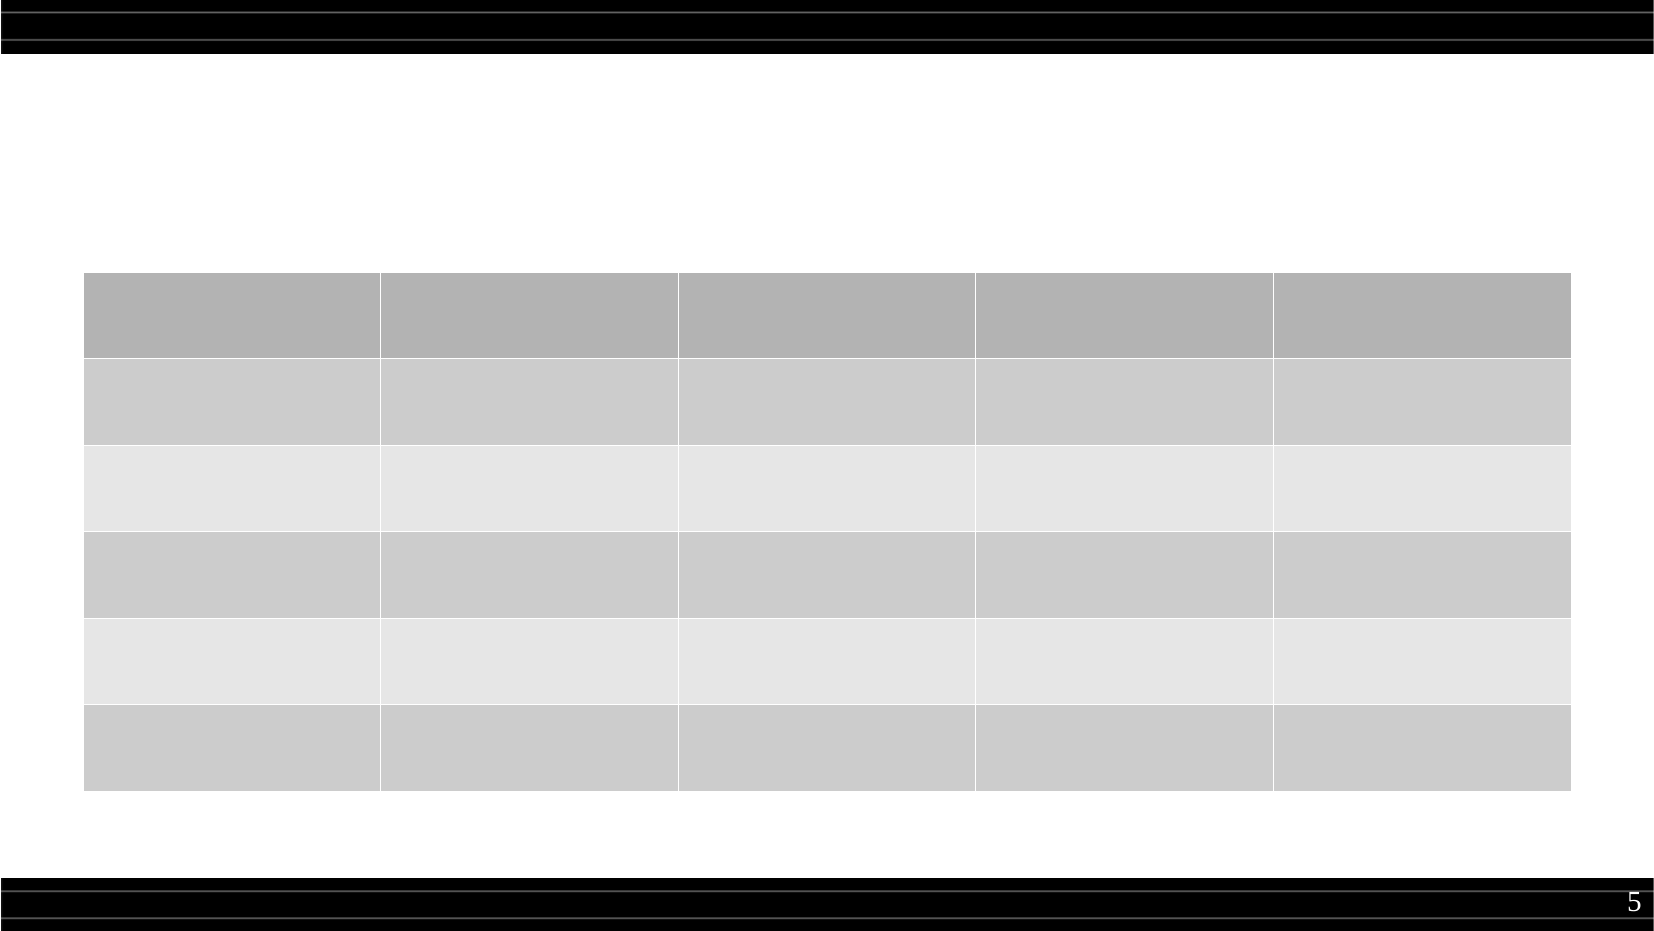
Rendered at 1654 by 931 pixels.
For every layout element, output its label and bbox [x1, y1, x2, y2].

table_cell [84, 619, 380, 704]
table_cell [84, 446, 380, 531]
table_cell [1274, 532, 1571, 618]
table_cell [1274, 705, 1571, 791]
table_cell [84, 532, 380, 618]
table_cell [679, 532, 975, 618]
table_cell [976, 359, 1273, 445]
table_header [976, 273, 1273, 358]
table_cell [84, 359, 380, 445]
table_cell [381, 359, 678, 445]
table_cell [976, 446, 1273, 531]
picture [1, 878, 1654, 931]
table_cell [976, 532, 1273, 618]
table_cell [976, 619, 1273, 704]
table_cell [1274, 619, 1571, 704]
table_cell [1274, 446, 1571, 531]
table_cell [381, 619, 678, 704]
table_cell [381, 532, 678, 618]
table_cell [679, 705, 975, 791]
table_cell [976, 705, 1273, 791]
table_header [381, 273, 678, 358]
table_cell [1274, 359, 1571, 445]
table_header [84, 273, 380, 358]
table_cell [381, 705, 678, 791]
picture [1, 0, 1654, 54]
table_cell [679, 446, 975, 531]
table_cell [84, 705, 380, 791]
table_cell [679, 619, 975, 704]
table_header [1274, 273, 1571, 358]
table_cell [381, 446, 678, 531]
table_header [679, 273, 975, 358]
table_cell [679, 359, 975, 445]
